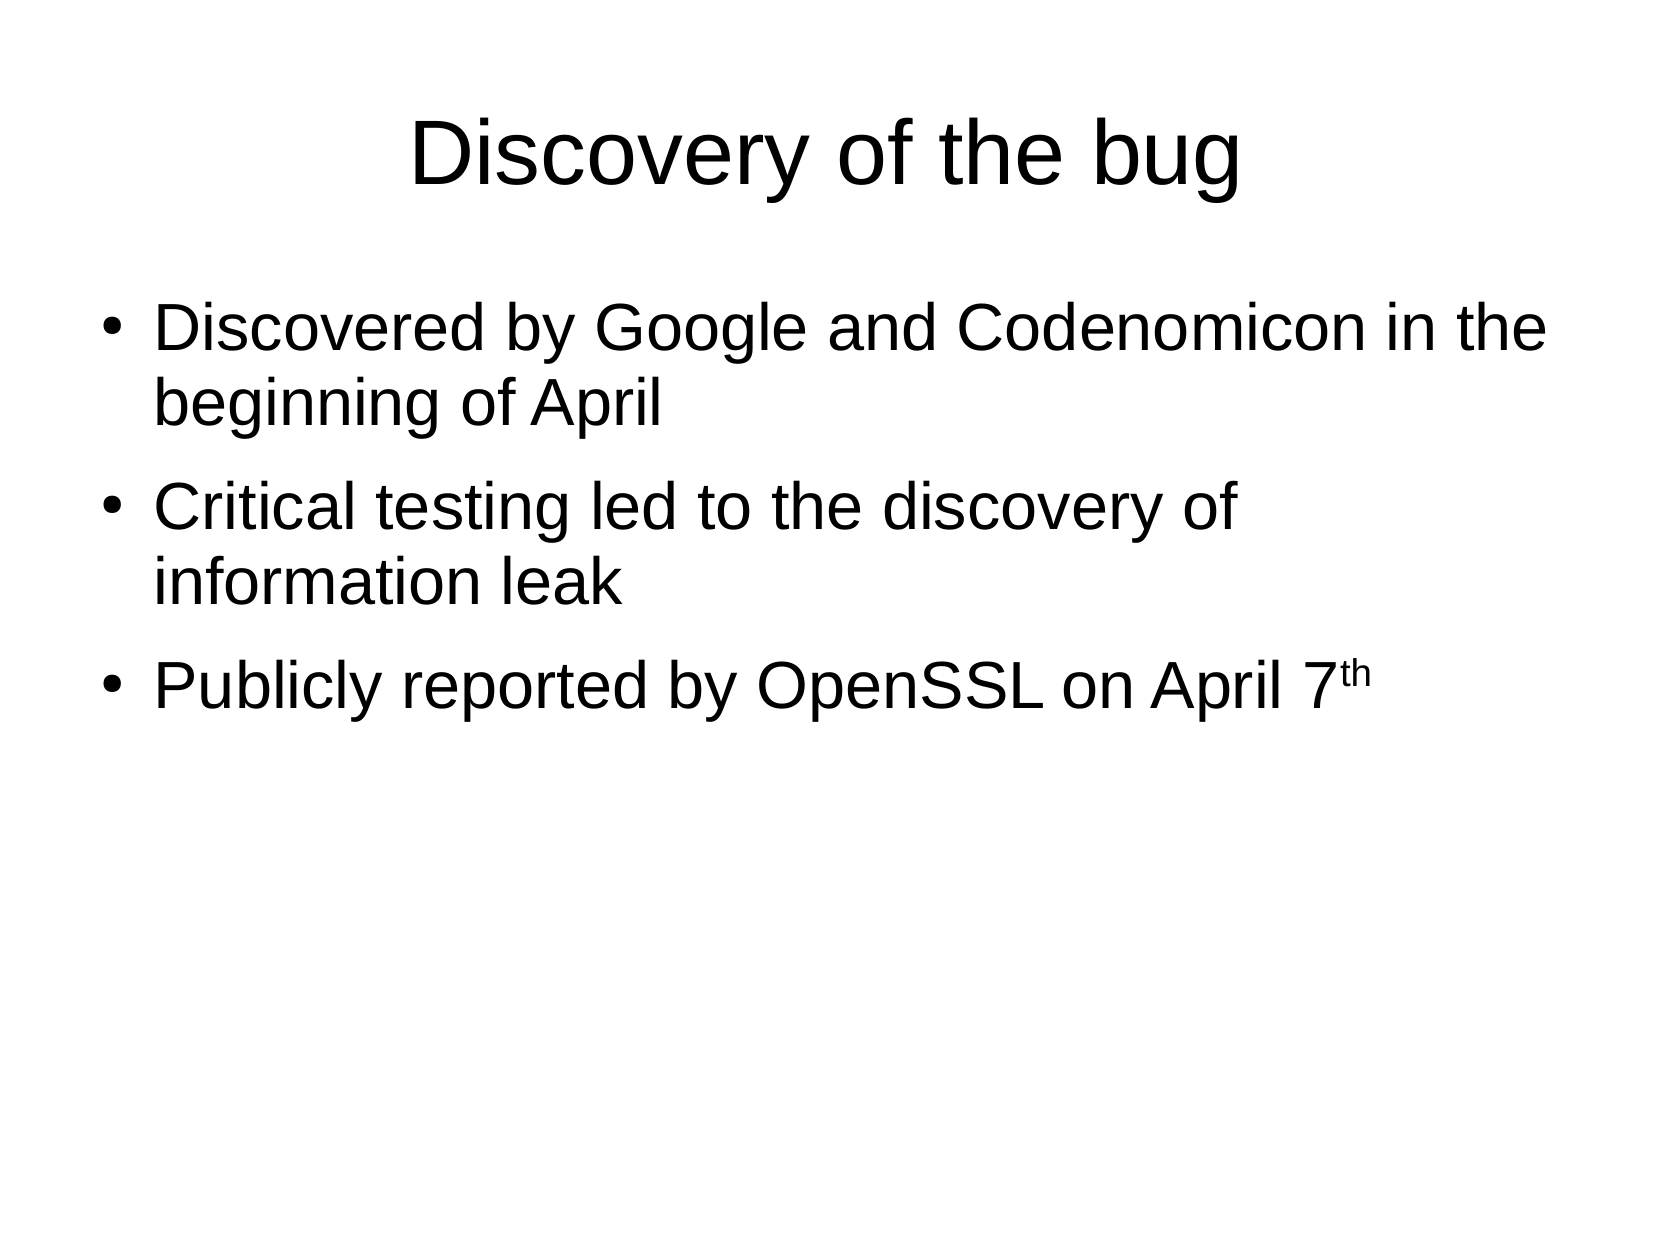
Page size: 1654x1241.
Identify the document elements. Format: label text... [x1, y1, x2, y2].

title Discovery of the bug [82, 49, 1571, 257]
list Discovered by Google and Codenomicon in the beginning of April Critical testing led to the discovery of information leak Publicly reported by OpenSSL on April 7th [82, 290, 1571, 1010]
